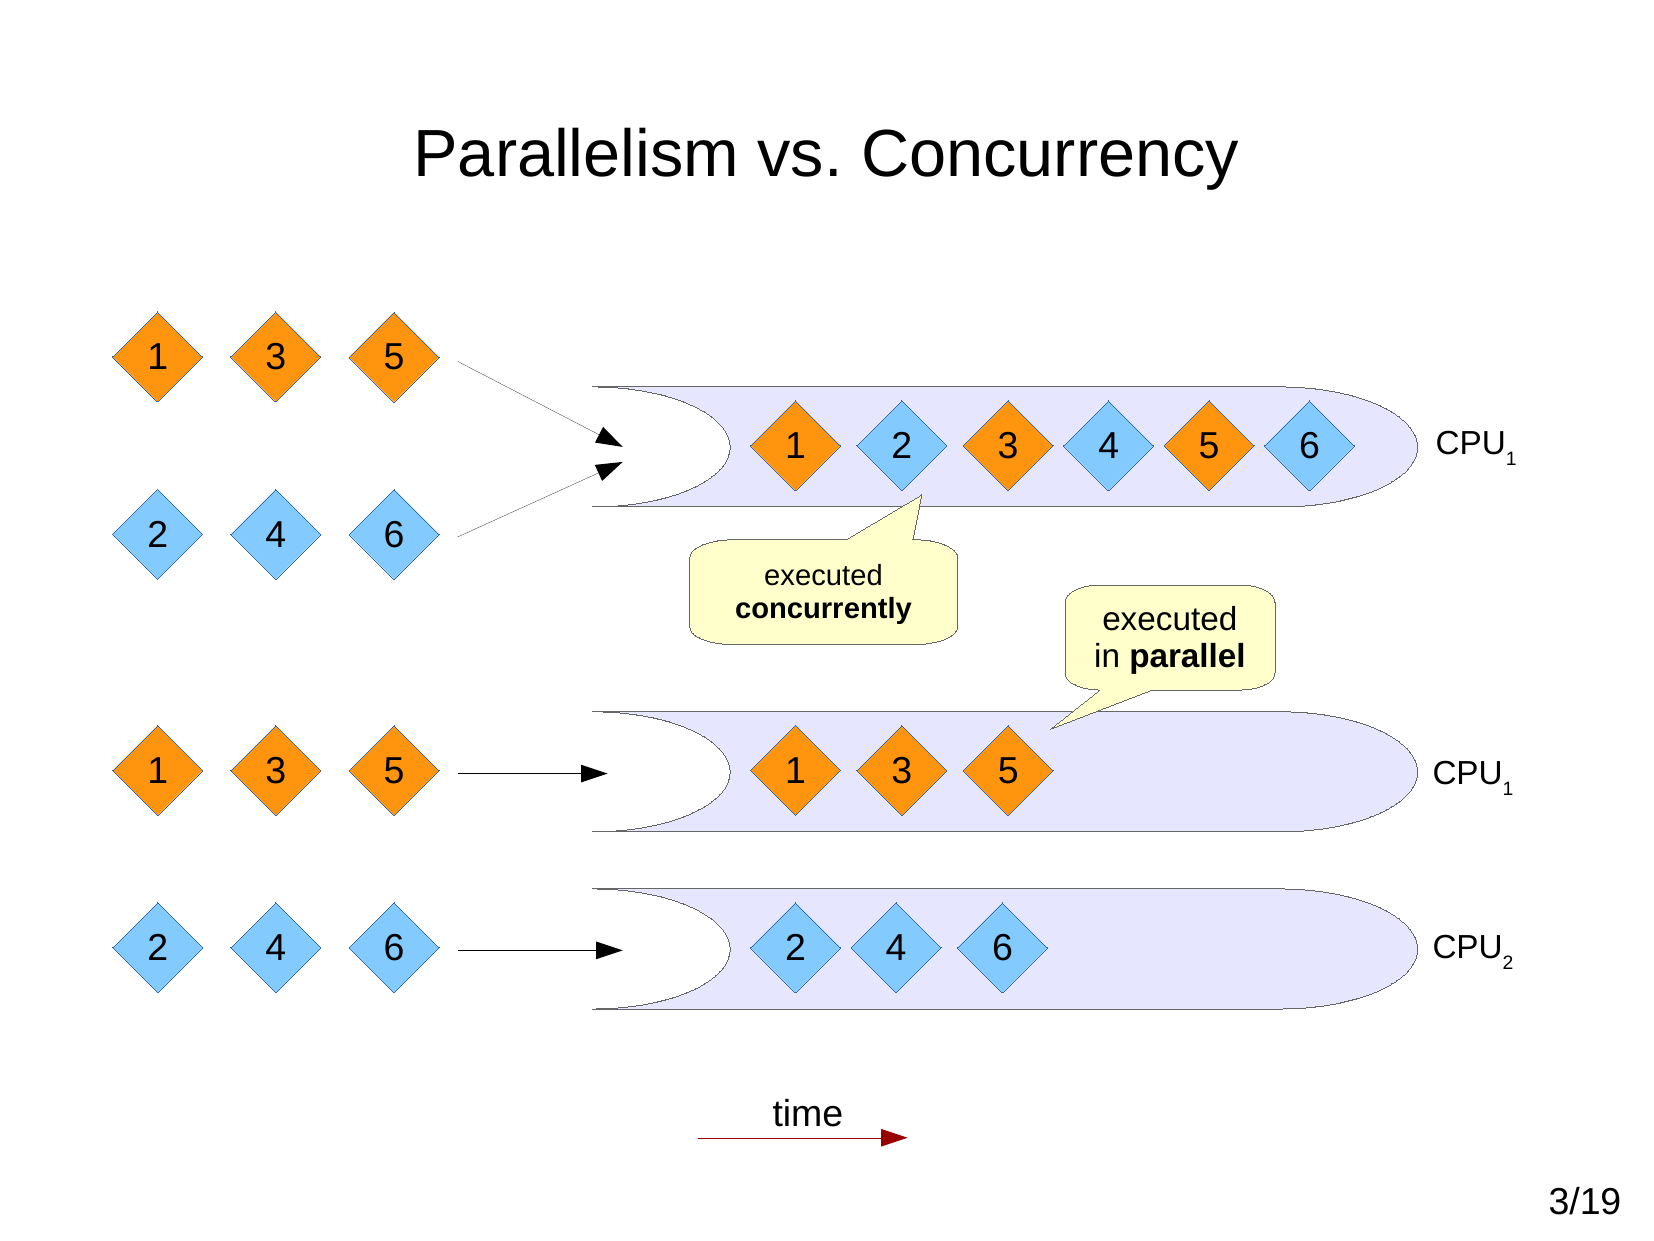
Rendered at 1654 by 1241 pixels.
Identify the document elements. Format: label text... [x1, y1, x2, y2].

text_box 1 [750, 400, 841, 491]
text_box 5 [1164, 400, 1255, 491]
text_box 1 [112, 725, 203, 816]
text_box 2 [856, 400, 947, 491]
text_box 4 [230, 489, 321, 580]
text_box 4 [851, 902, 942, 993]
text_box 2 [112, 902, 203, 993]
text_box 6 [349, 902, 440, 993]
text_box [592, 888, 1417, 1010]
text_box 3 [230, 311, 321, 402]
text_box 6 [957, 902, 1048, 993]
text_box 3 [963, 400, 1054, 491]
text_box 1 [112, 311, 203, 402]
text_box 5 [349, 725, 440, 816]
text_box 6 [349, 489, 440, 580]
text_box 5 [349, 312, 440, 403]
text_box CPU2 [1417, 921, 1538, 991]
text_box 4 [1063, 400, 1154, 491]
text_box executed in parallel [1050, 585, 1276, 730]
text_box 2 [112, 489, 203, 580]
text_box [592, 386, 1418, 507]
text_box 6 [1264, 400, 1355, 491]
text_box 1 [750, 725, 841, 816]
text_box 2 [750, 902, 841, 993]
text_box 3 [230, 725, 321, 816]
text_box time [757, 1084, 878, 1146]
text_box 5 [963, 725, 1054, 816]
title Parallelism vs. Concurrency [82, 49, 1571, 257]
text_box executed concurrently [689, 494, 958, 645]
text_box 4 [230, 902, 321, 993]
text_box CPU1 [1417, 746, 1538, 817]
text_box CPU1 [1420, 416, 1541, 487]
text_box [592, 711, 1417, 832]
text_box 3 [856, 725, 947, 816]
